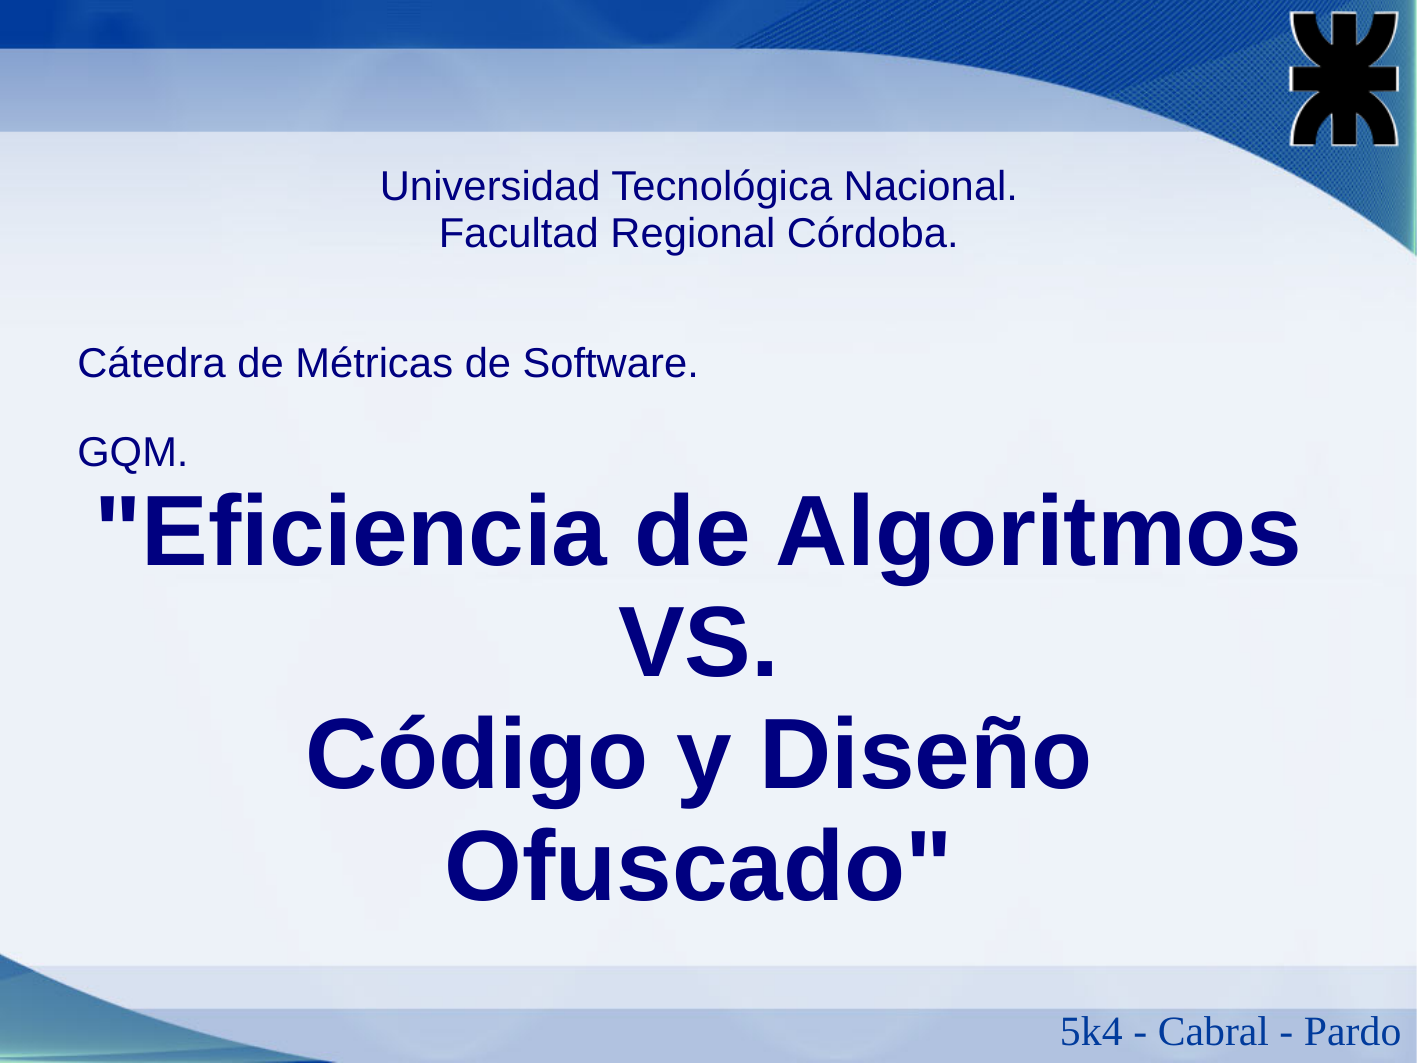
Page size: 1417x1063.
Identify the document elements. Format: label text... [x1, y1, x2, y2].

text_box 5k4 - Cabral - Pardo [649, 1001, 1417, 1063]
picture [0, 0, 1417, 1063]
text_box Universidad Tecnológica Nacional. Facultad Regional Córdoba. Cátedra de Métricas de Software. GQM. "Eficiencia de Algoritmos VS. Código y Diseño Ofuscado" [62, 62, 1336, 946]
